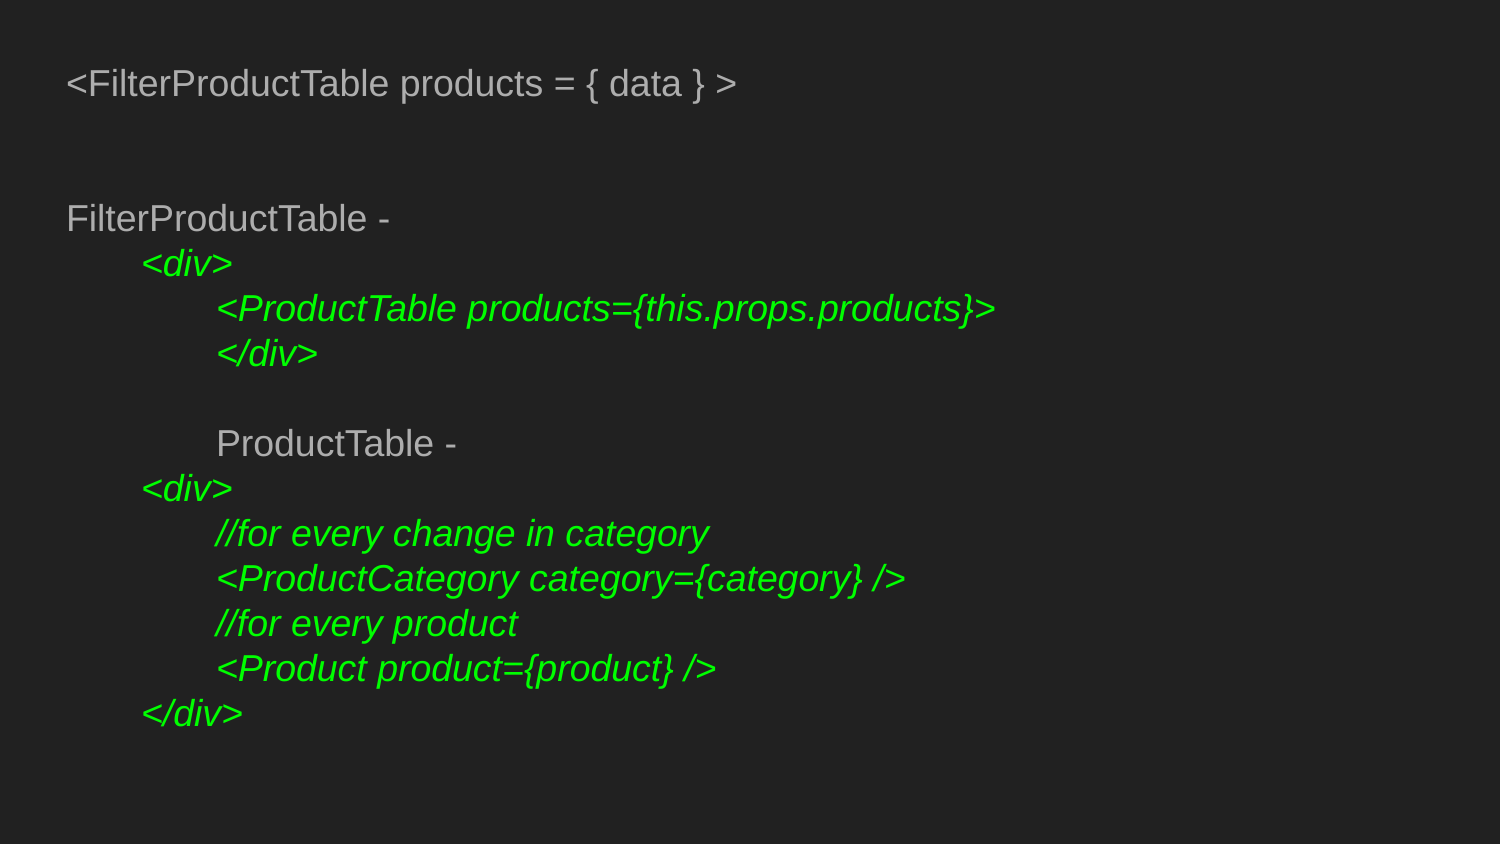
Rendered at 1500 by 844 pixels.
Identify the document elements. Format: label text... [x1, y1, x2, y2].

list <FilterProductTable products = { data } > FilterProductTable - <div> <ProductTable products={this.props.products}> </div> ProductTable - <div> //for every change in category <ProductCategory category={category} /> //for every product <Product product={product} /> </div> [51, 44, 1449, 750]
